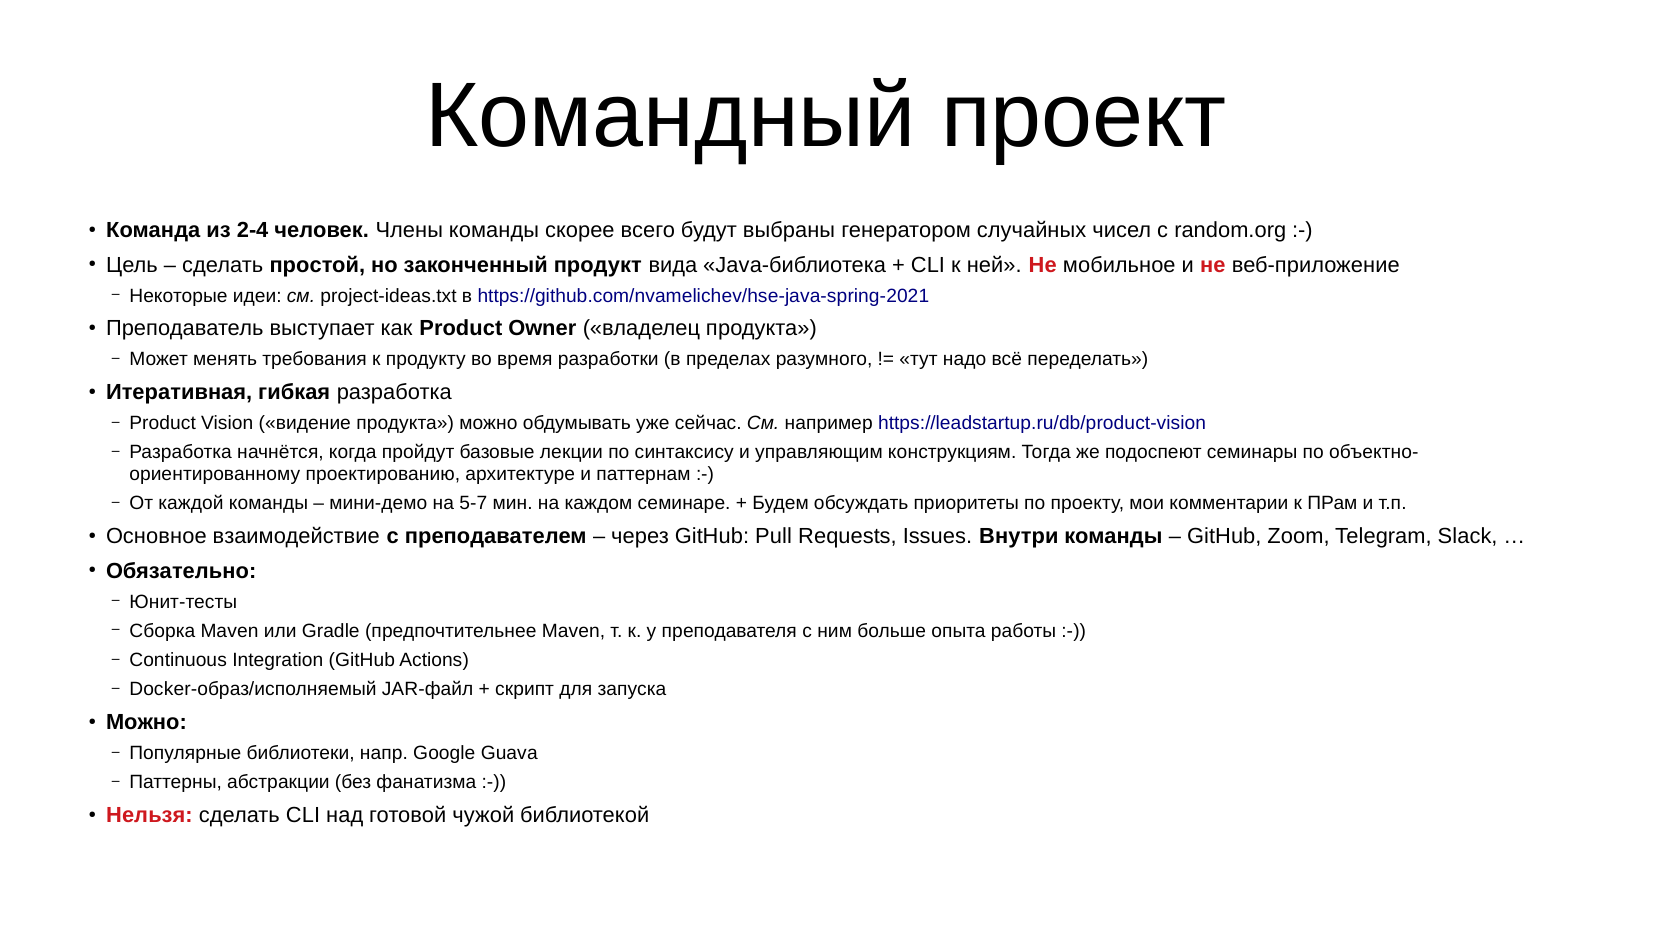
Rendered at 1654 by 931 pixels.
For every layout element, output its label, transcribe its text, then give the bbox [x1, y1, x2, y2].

list Команда из 2-4 человек. Члены команды скорее всего будут выбраны генератором случайных чисел с random.org :-) Цель – сделать простой, но законченный продукт вида «Java-библиотека + CLI к ней». Не мобильное и не веб-приложение Некоторые идеи: см. project-ideas.txt в https://github.com/nvamelichev/hse-java-spring-2021 Преподаватель выступает как Product Owner («владелец продукта») Может менять требования к продукту во время разработки (в пределах разумного, != «тут надо всё переделать») Итеративная, гибкая разработка Product Vision («видение продукта») можно обдумывать уже сейчас. См. например https://leadstartup.ru/db/product-vision Разработка начнётся, когда пройдут базовые лекции по синтаксису и управляющим конструкциям. Тогда же подоспеют семинары по объектно-ориентированному проектированию, архитектуре и паттернам :-) От каждой команды – мини-демо на 5-7 мин. на каждом семинаре. + Будем обсуждать приоритеты по проекту, мои комментарии к ПРам и т.п. Основное взаимодействие с преподавателем – через GitHub: Pull Requests, Issues. Внутри команды – GitHub, Zoom, Telegram, Slack, … Обязательно: Юнит-тесты Сборка Maven или Gradle (предпочтительнее Maven, т. к. у преподавателя с ним больше опыта работы :-)) Continuous Integration (GitHub Actions) Docker-образ/исполняемый JAR-файл + скрипт для запуска Можно: Популярные библиотеки, напр. Google Guava Паттерны, абстракции (без фанатизма :-)) Нельзя: сделать CLI над готовой чужой библиотекой [82, 217, 1571, 851]
title Командный проект [82, 37, 1571, 193]
